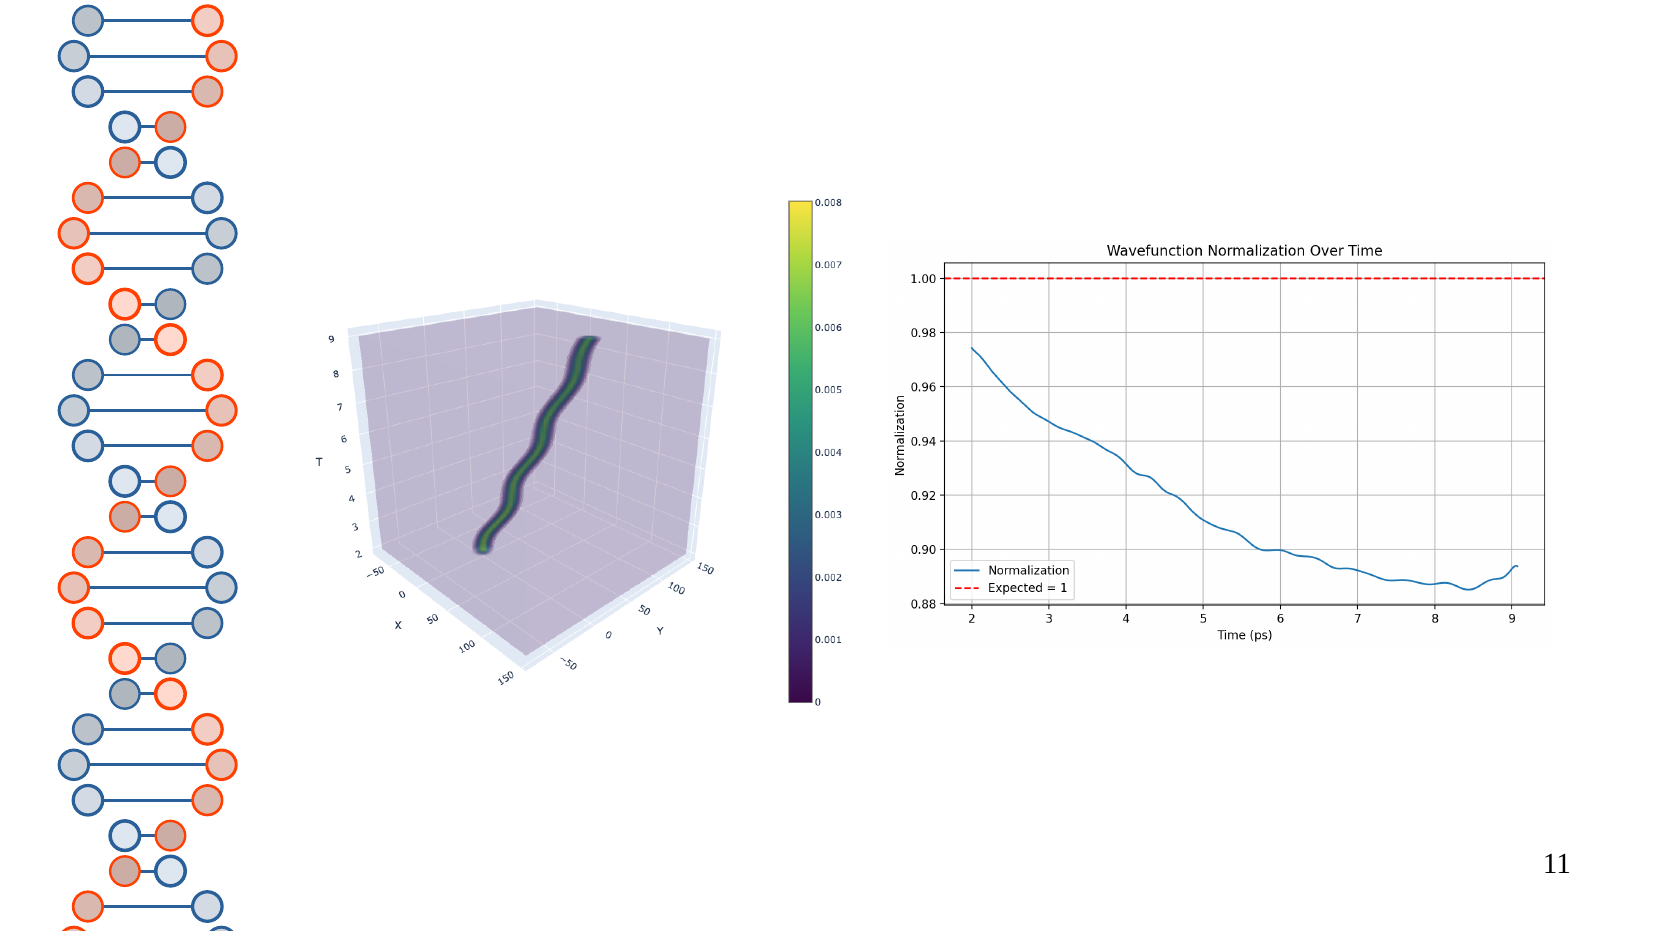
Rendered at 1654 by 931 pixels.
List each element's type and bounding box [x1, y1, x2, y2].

picture [295, 177, 845, 709]
picture [885, 236, 1553, 650]
